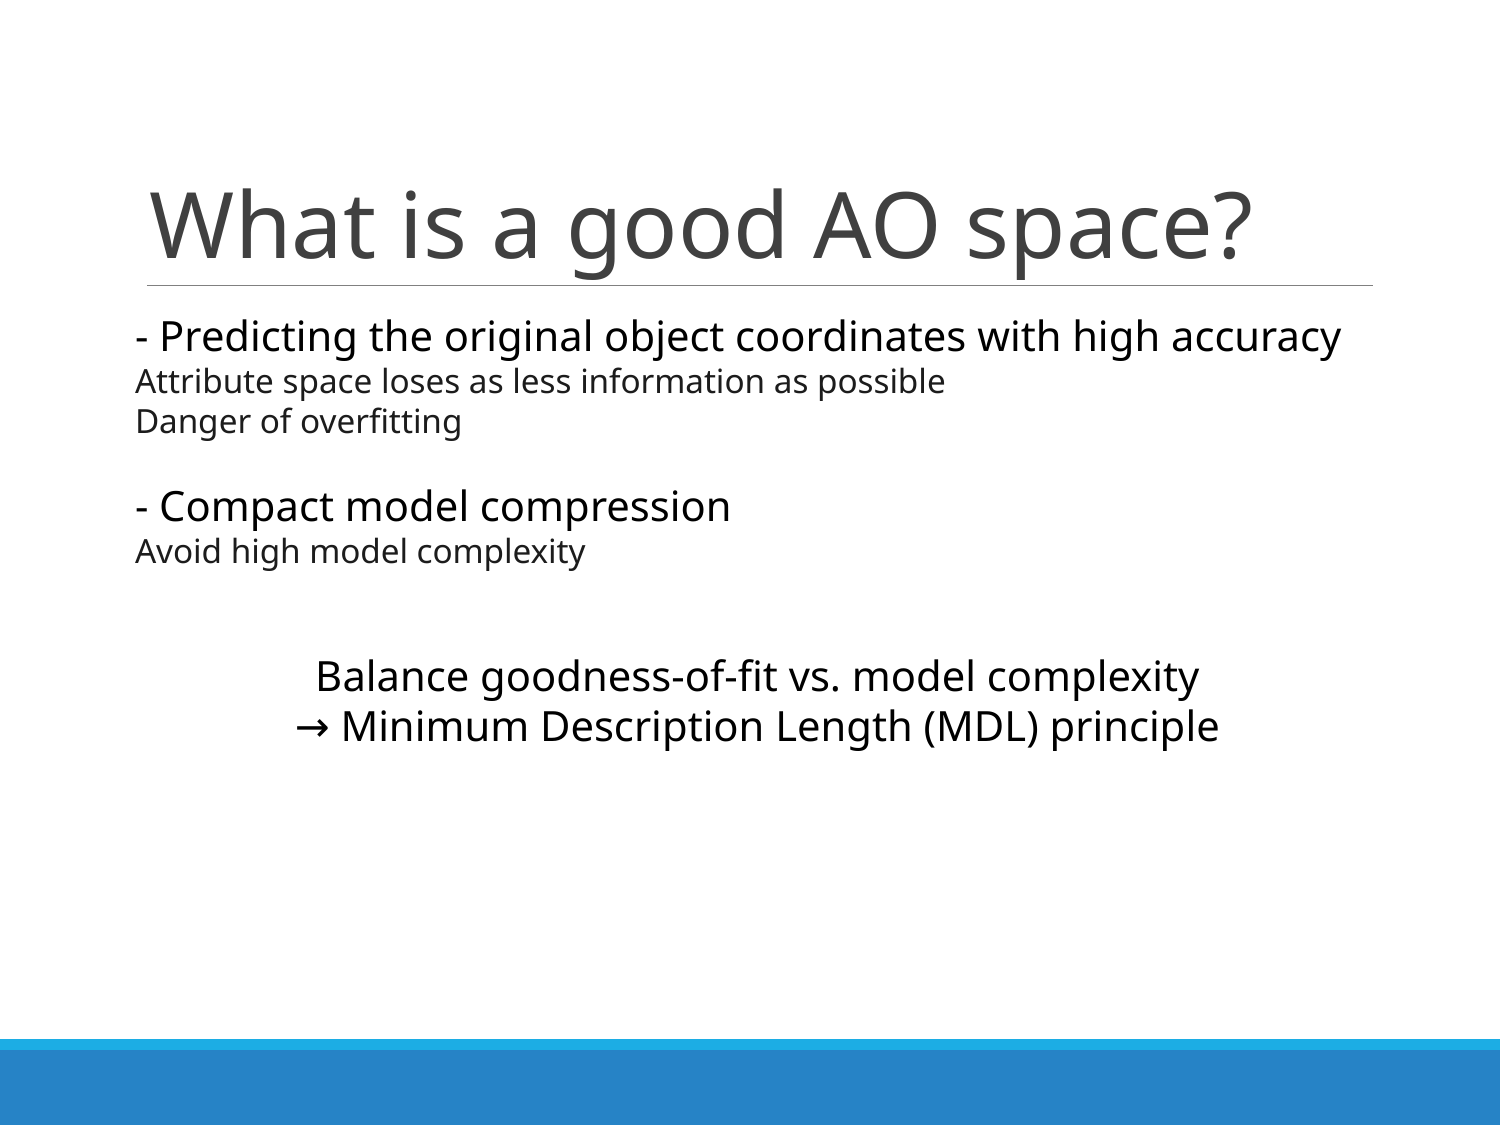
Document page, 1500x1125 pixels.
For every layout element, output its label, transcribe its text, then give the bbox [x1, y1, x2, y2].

text_box What is a good AO space? [134, 47, 1373, 285]
text_box - Predicting the original object coordinates with high accuracy Attribute space loses as less information as possible Danger of overfitting - Compact model compression Avoid high model complexity Balance goodness-of-fit vs. model complexity → Minimum Description Length (MDL) principle [135, 302, 1380, 963]
